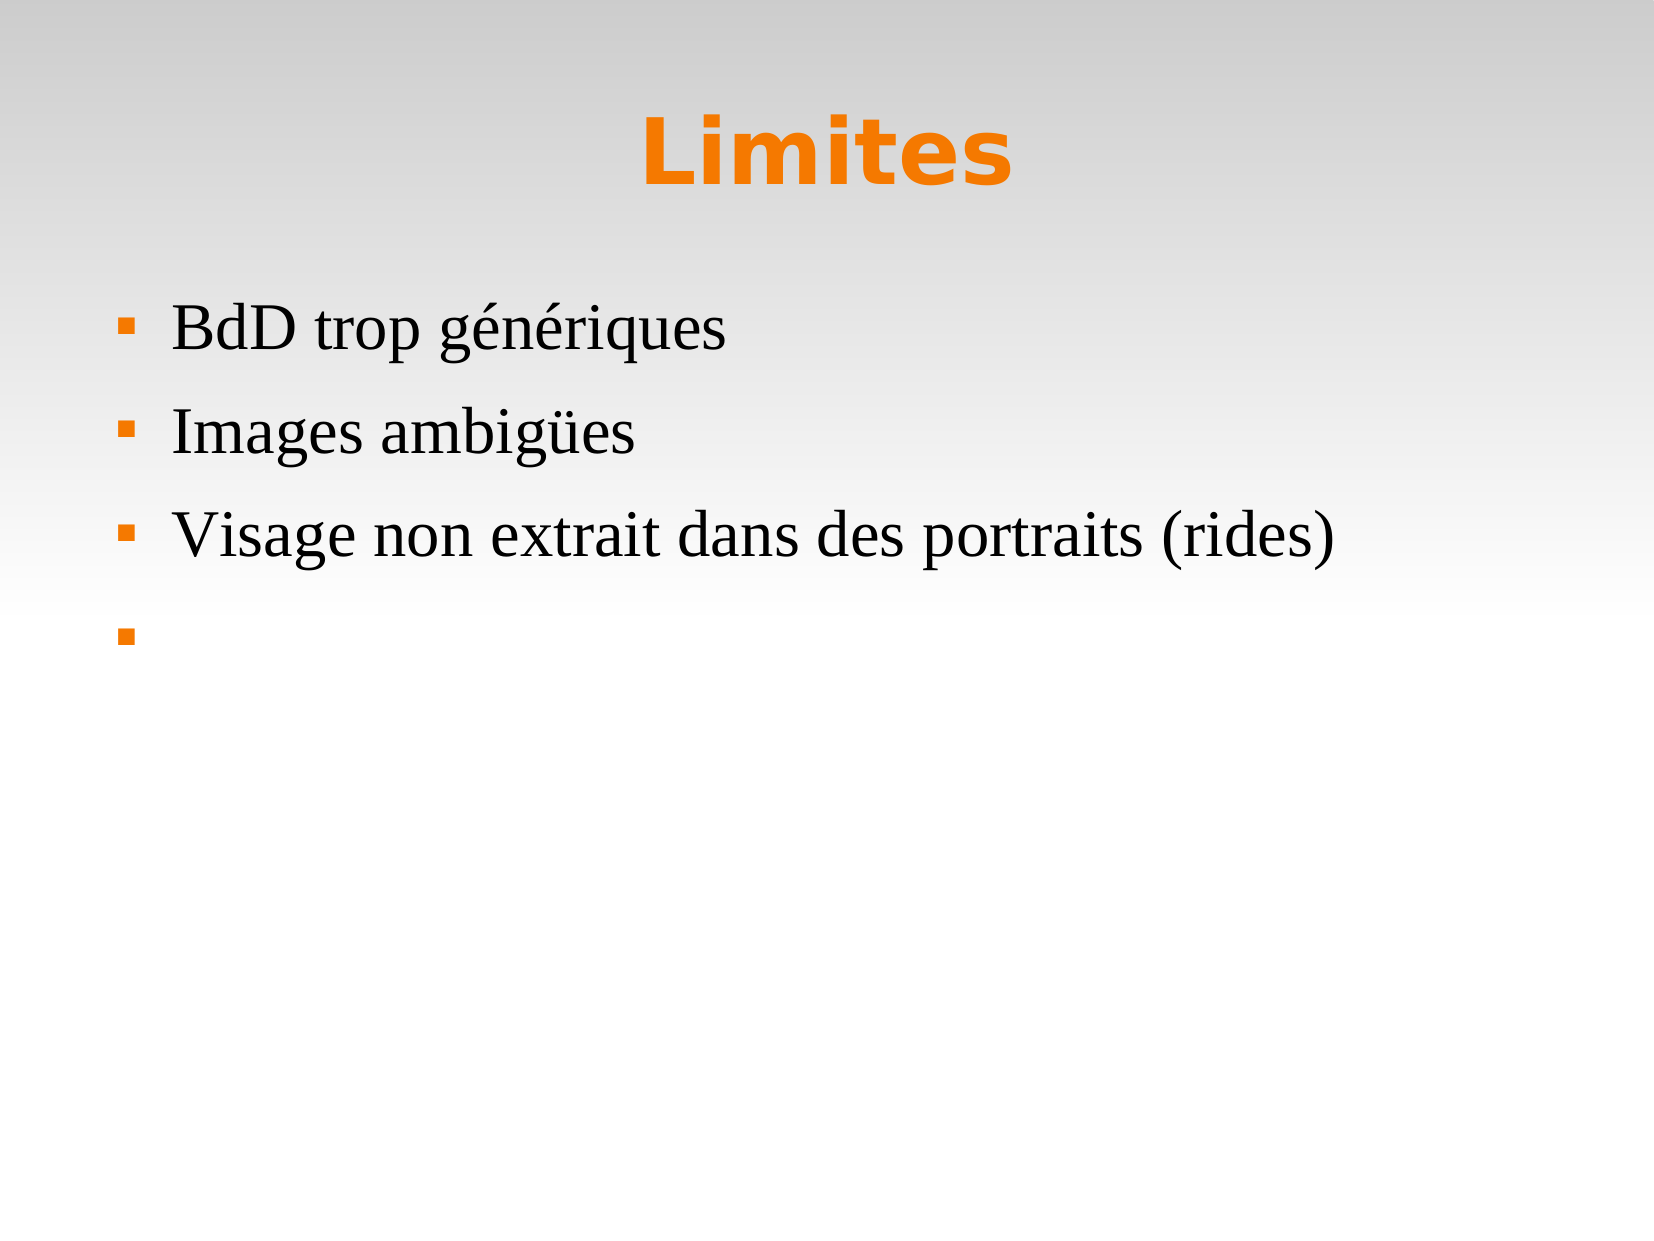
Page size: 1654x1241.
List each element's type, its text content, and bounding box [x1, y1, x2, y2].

list BdD trop génériques Images ambigües Visage non extrait dans des portraits (rides) [82, 290, 1571, 1109]
title Limites [82, 49, 1571, 257]
